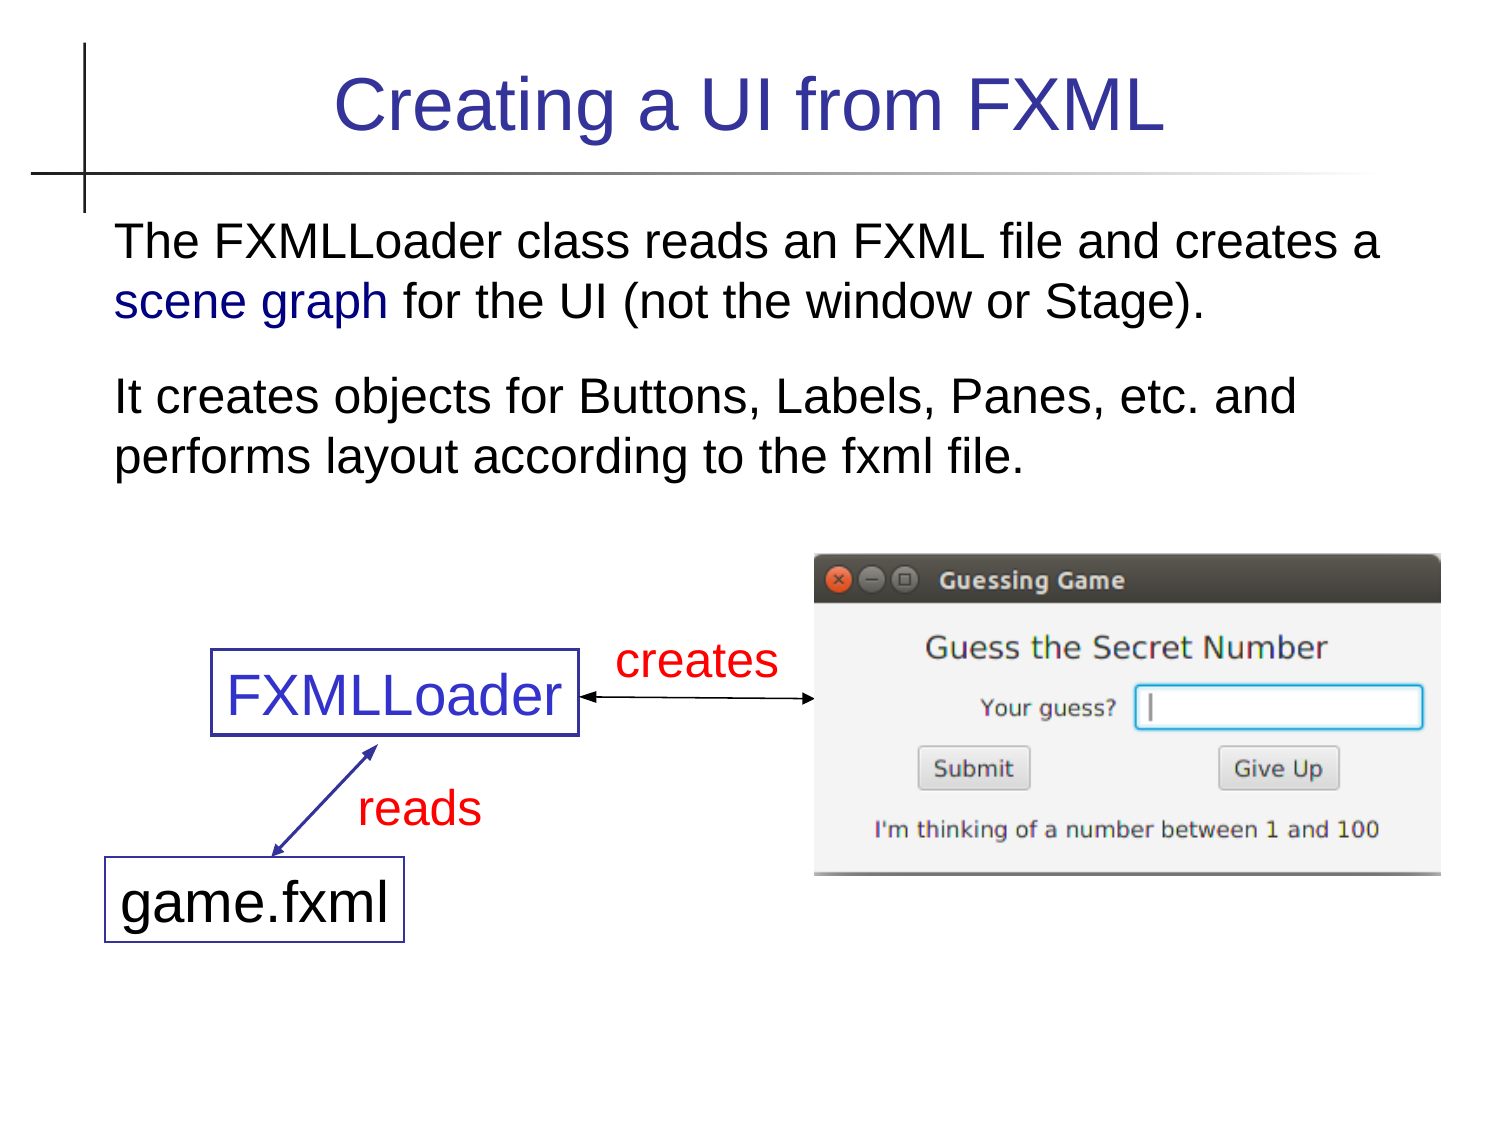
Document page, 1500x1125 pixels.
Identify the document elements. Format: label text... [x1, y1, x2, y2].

text_box game.fxml [105, 856, 405, 943]
text_box FXMLLoader [211, 649, 579, 735]
text_box creates [600, 620, 795, 696]
picture [814, 553, 1441, 876]
text_box reads [342, 767, 498, 844]
title Creating a UI from FXML [100, 35, 1400, 166]
list The FXMLLoader class reads an FXML file and creates a scene graph for the UI (not the window or Stage). It creates objects for Buttons, Labels, Panes, etc. and performs layout according to the fxml file. [99, 200, 1399, 556]
